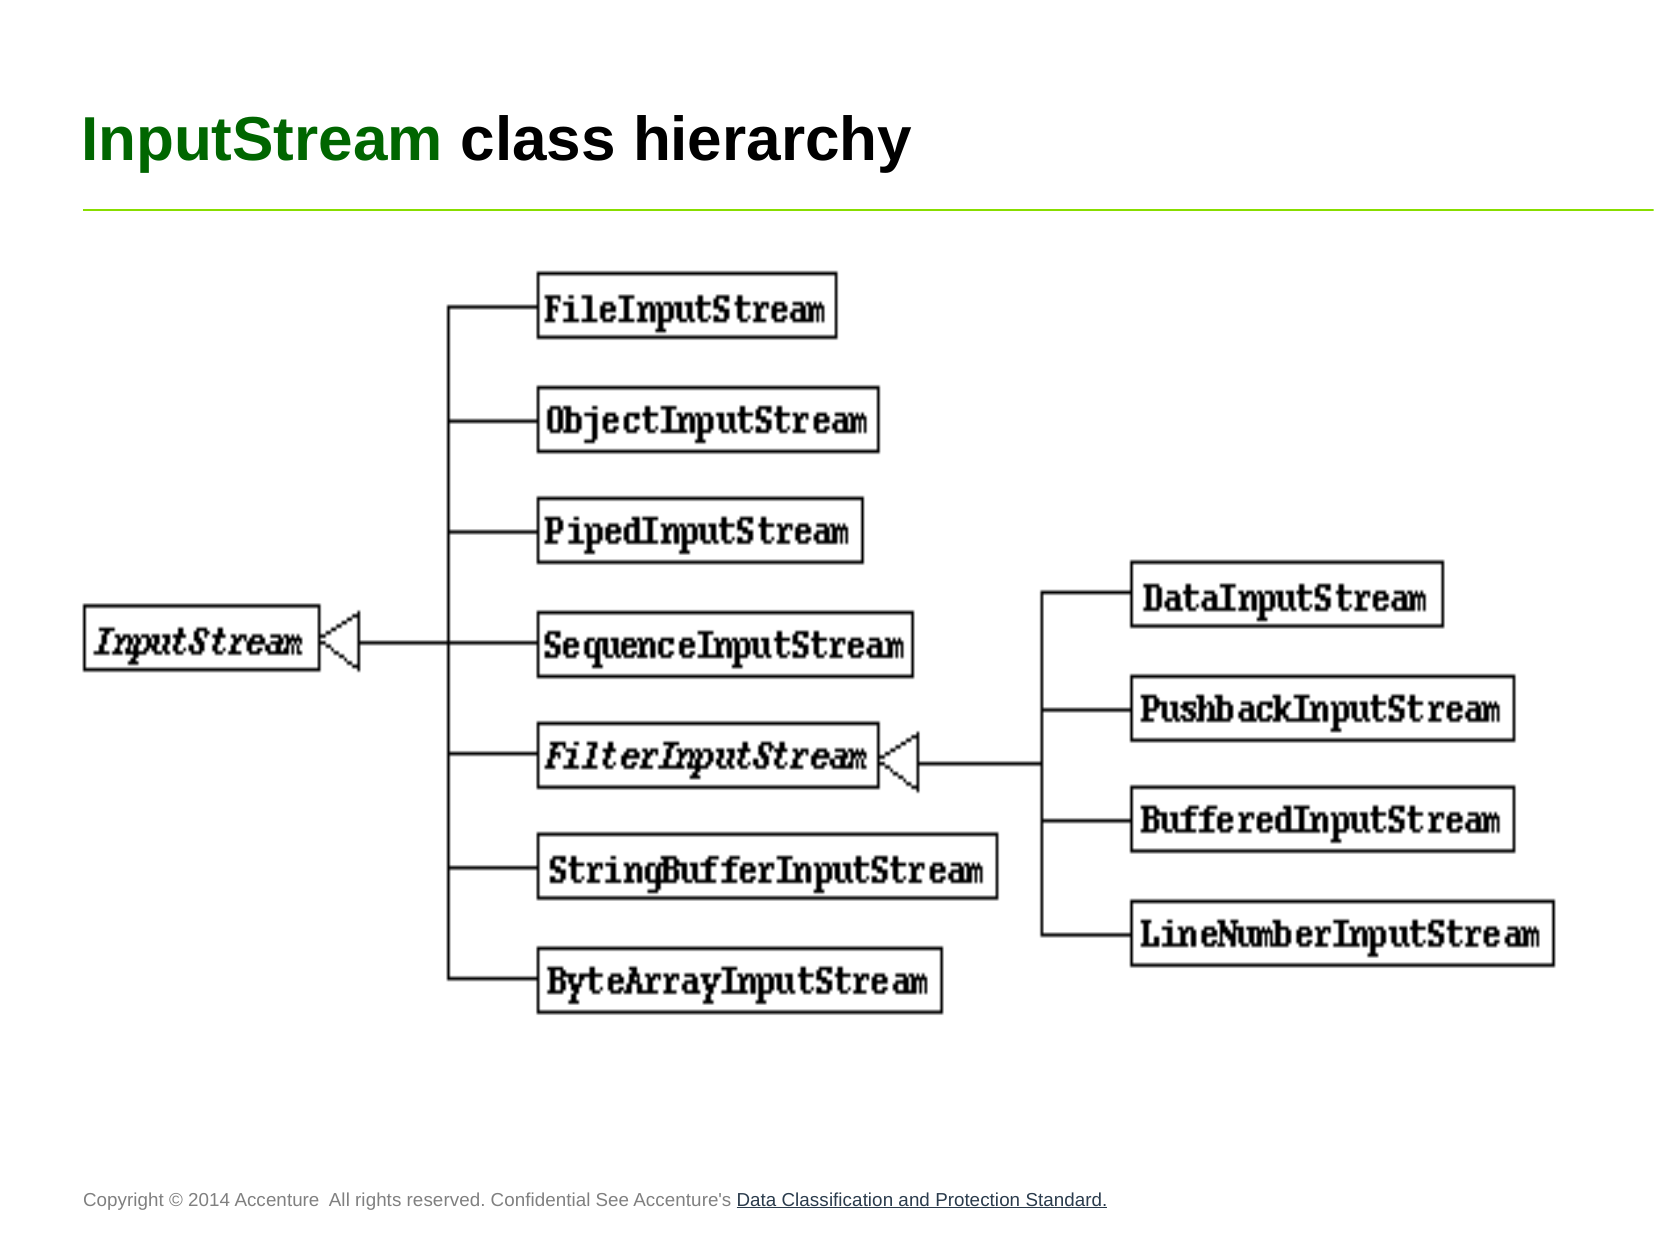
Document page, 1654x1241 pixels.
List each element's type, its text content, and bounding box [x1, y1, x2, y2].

title InputStream class hierarchy [81, 68, 1654, 211]
picture [47, 236, 1619, 1052]
